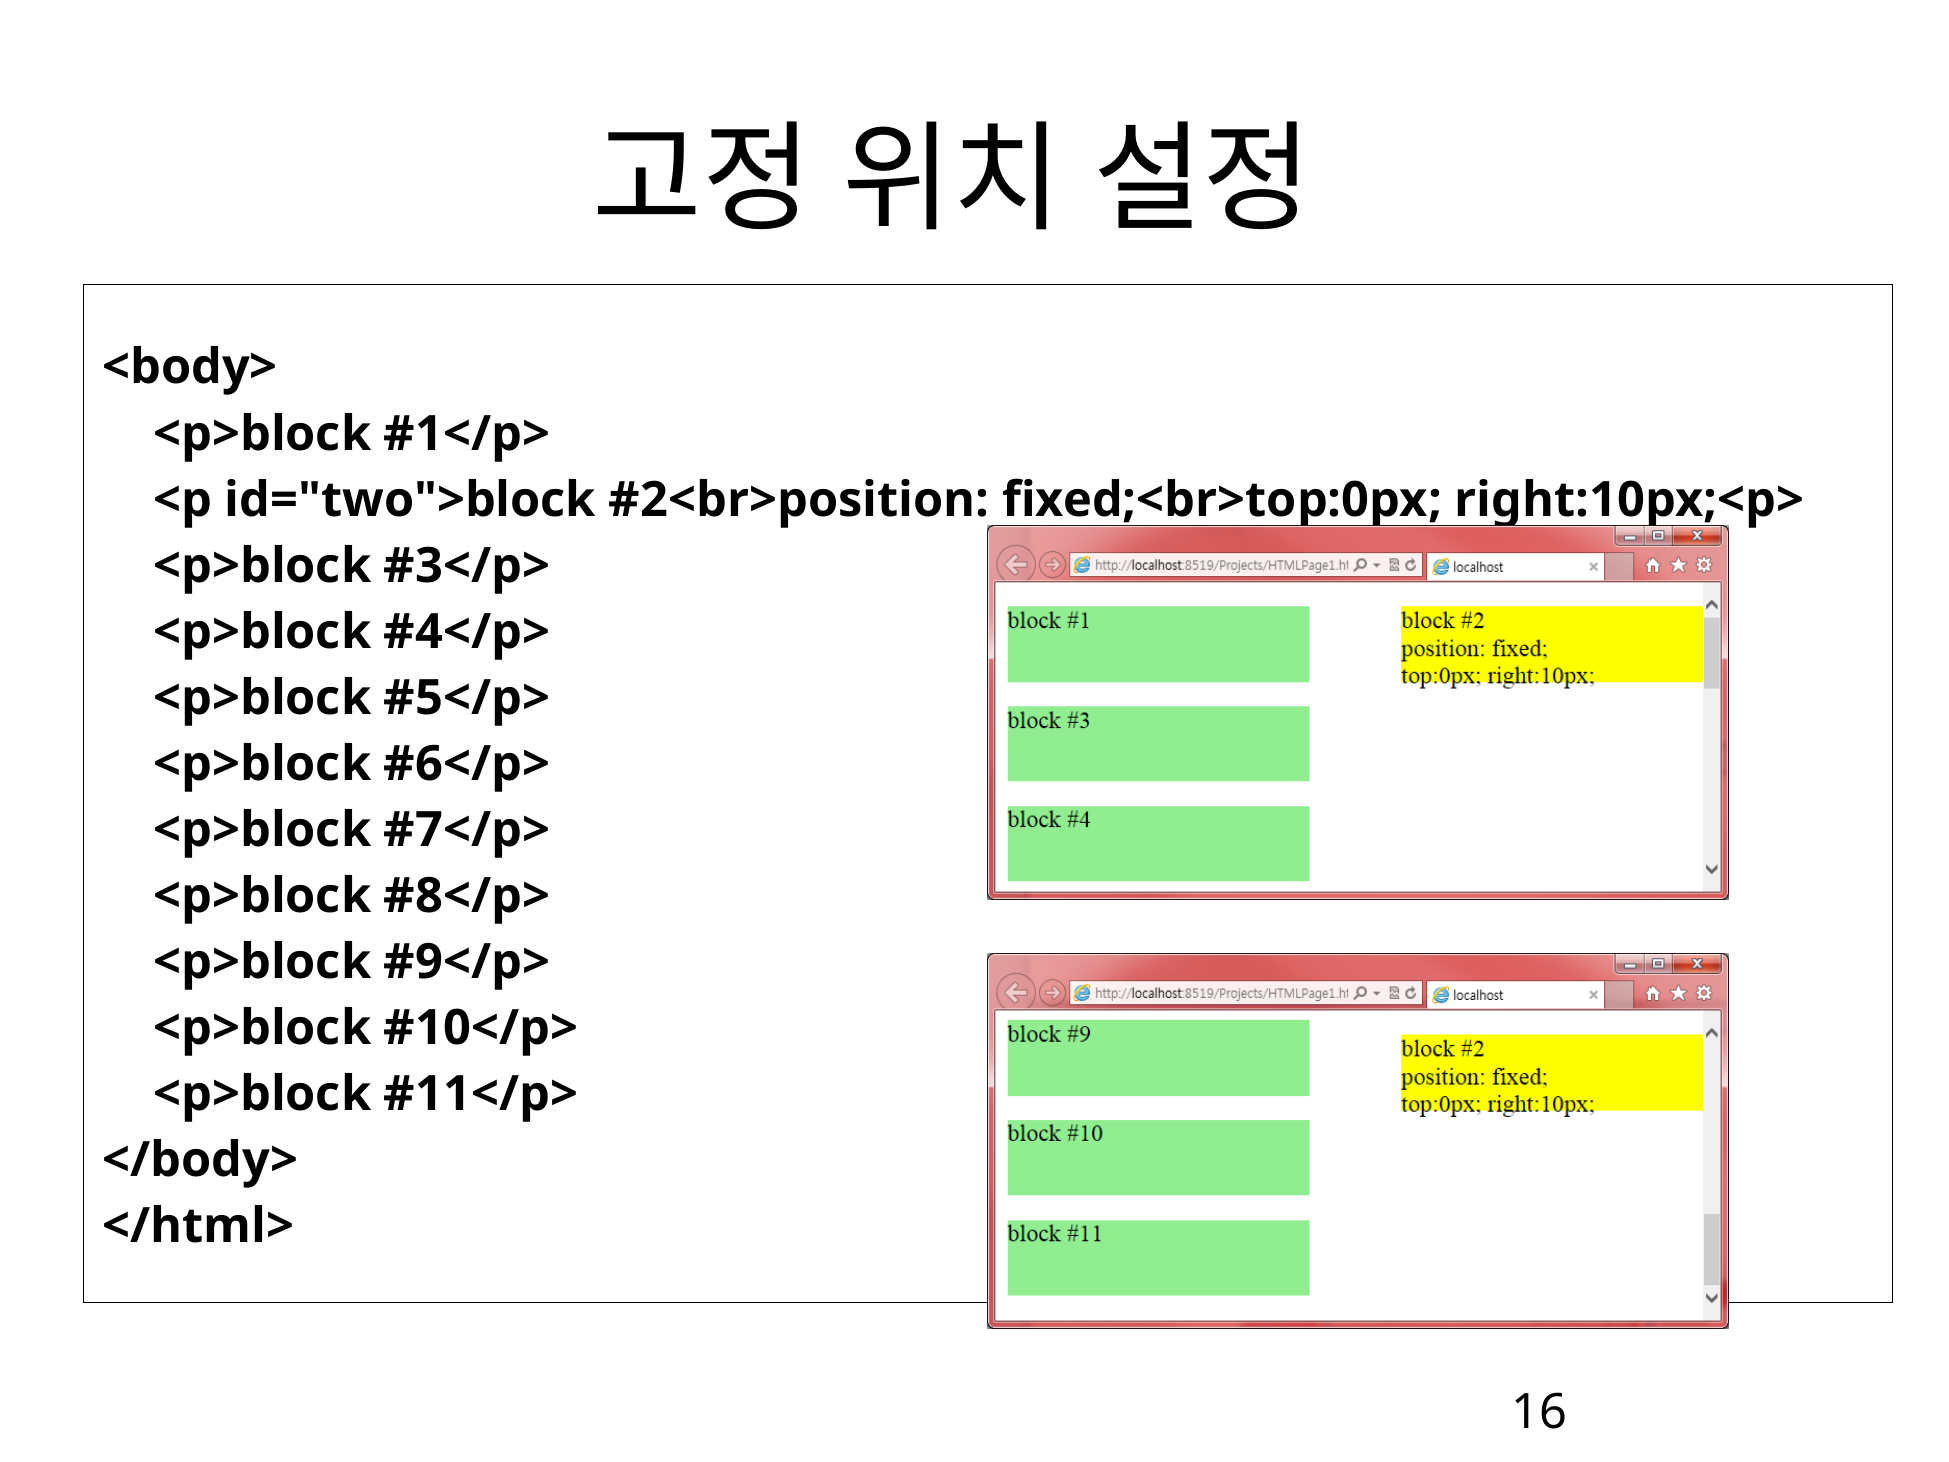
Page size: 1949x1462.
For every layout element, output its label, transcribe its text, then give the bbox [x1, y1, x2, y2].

title 고정 위치 설정 [156, 92, 1749, 255]
picture [987, 953, 1729, 1329]
picture [987, 525, 1729, 901]
text_box <body> <p>block #1</p> <p id="two">block #2<br>position: fixed;<br>top:0px; right:10px;<p> <p>block #3</p> <p>block #4</p> <p>block #5</p> <p>block #6</p> <p>block #7</p> <p>block #8</p> <p>block #9</p> <p>block #10</p> <p>block #11</p> </body> </html> [83, 284, 1893, 1303]
slide_number <숫자> [1496, 1372, 1899, 1462]
